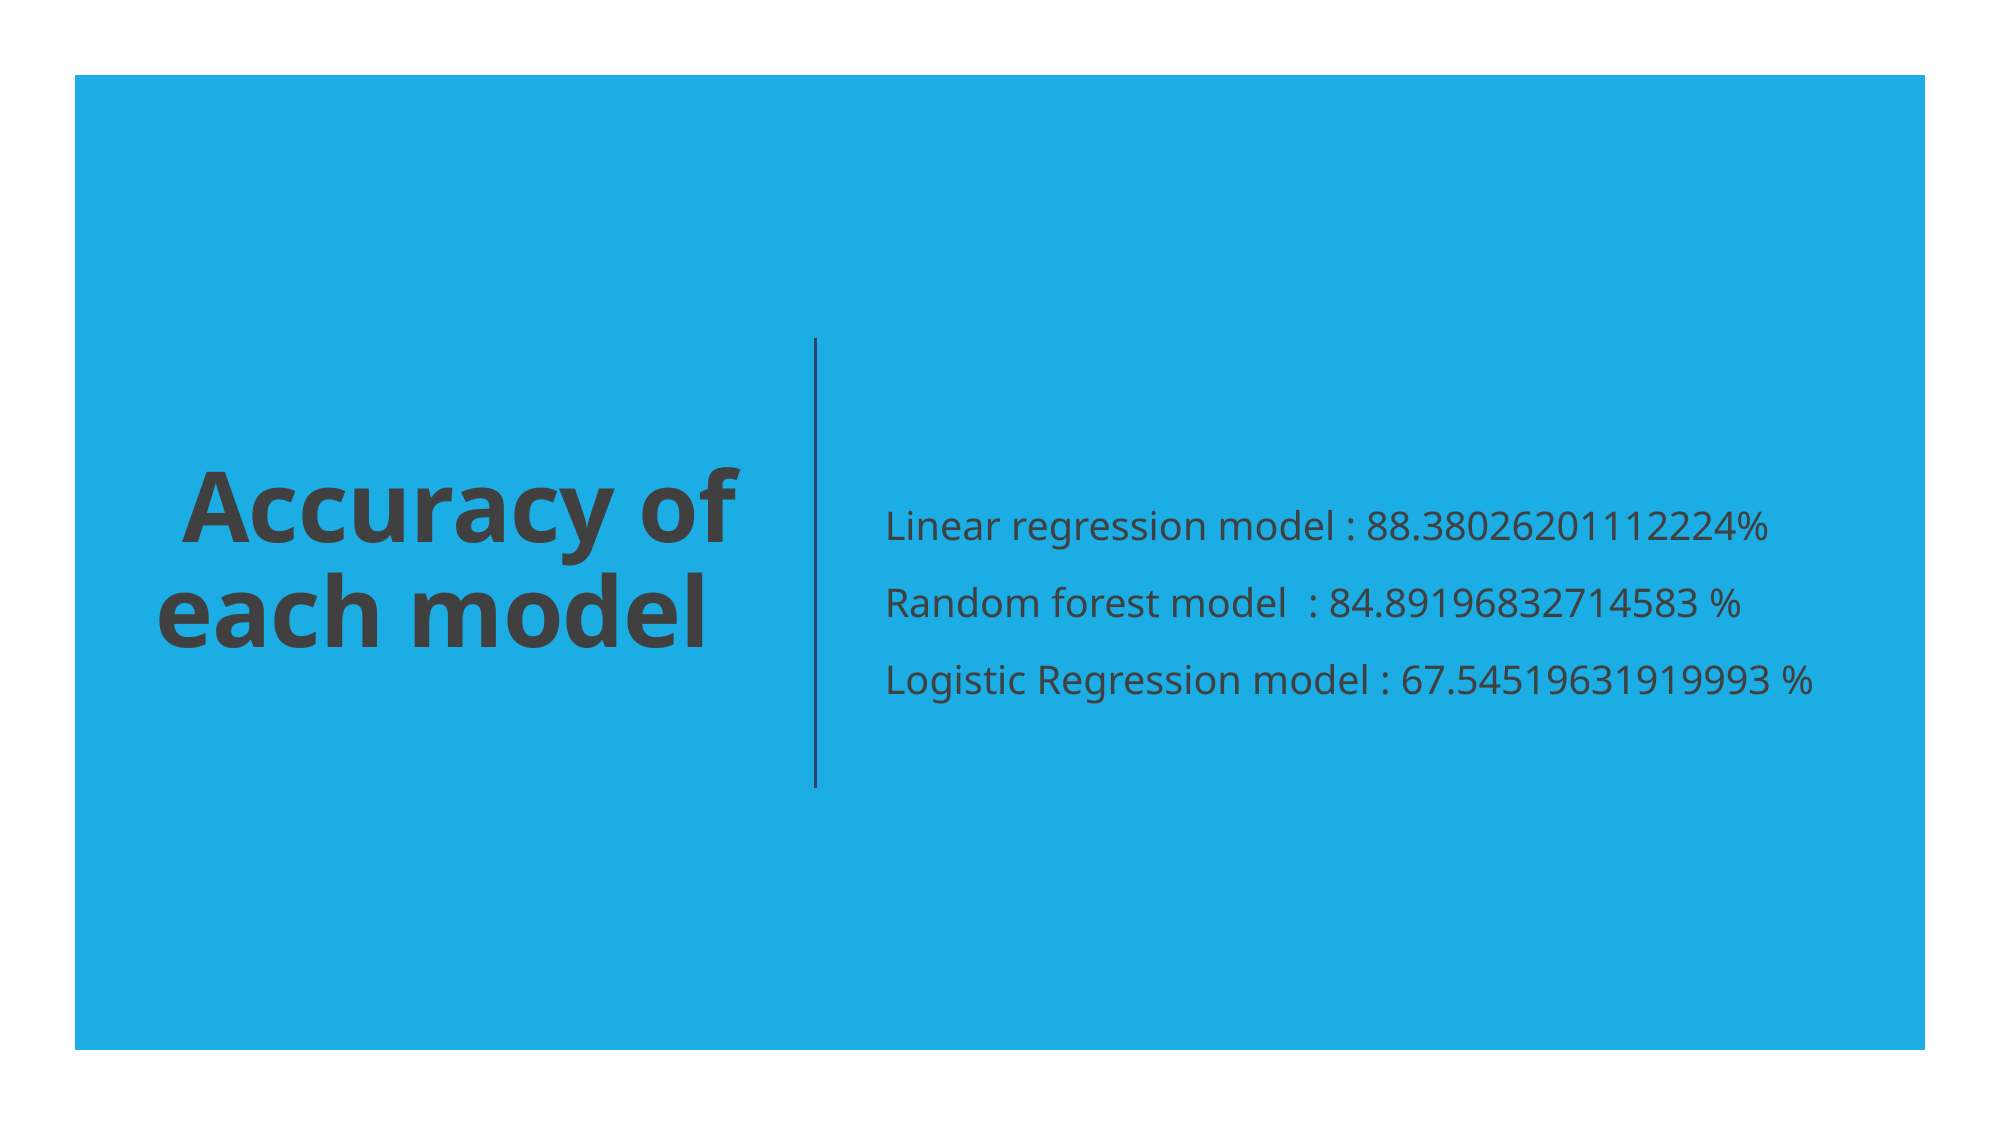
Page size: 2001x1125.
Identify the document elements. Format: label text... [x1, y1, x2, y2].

text_box [0, 0, 2000, 1125]
title Accuracy of each model [140, 158, 763, 969]
list Linear regression model : 88.38026201112224% Random forest model : 84.89196832714583 % Logistic Regression model : 67.54519631919993 % [869, 158, 1849, 969]
